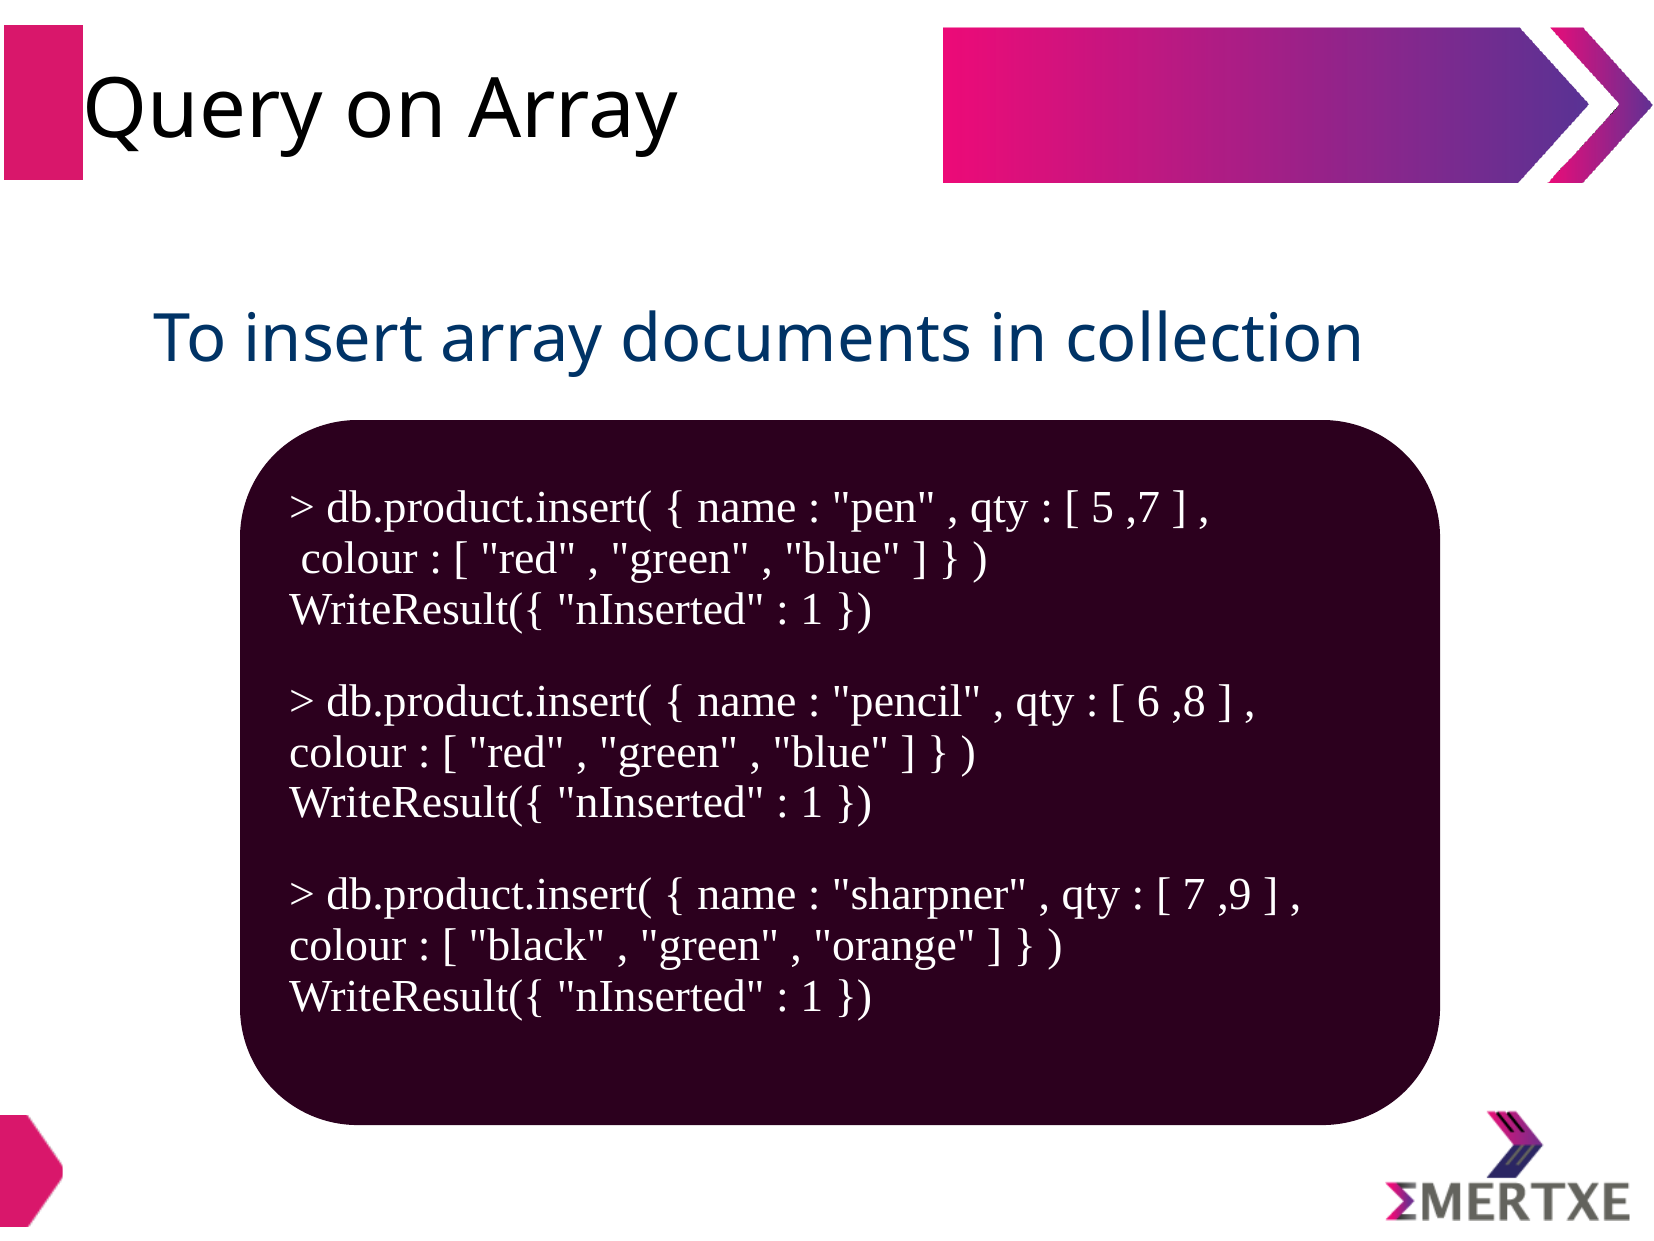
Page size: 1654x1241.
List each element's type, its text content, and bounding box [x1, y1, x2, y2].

picture [1571, 27, 1653, 183]
text_box > db.product.insert( { name : "pen" , qty : [ 5 ,7 ] , colour : [ "red" , "green" , "blue" ] } ) WriteResult({ "nInserted" : 1 }) > db.product.insert( { name : "pencil" , qty : [ 6 ,8 ] , colour : [ "red" , "green" , "blue" ] } ) WriteResult({ "nInserted" : 1 }) > db.product.insert( { name : "sharpner" , qty : [ 7 ,9 ] , colour : [ "black" , "green" , "orange" ] } ) WriteResult({ "nInserted" : 1 }) [240, 420, 1441, 1126]
list To insert array documents in collection [82, 290, 1571, 1010]
title Query on Array [82, 2, 1571, 210]
picture [1385, 1107, 1631, 1221]
